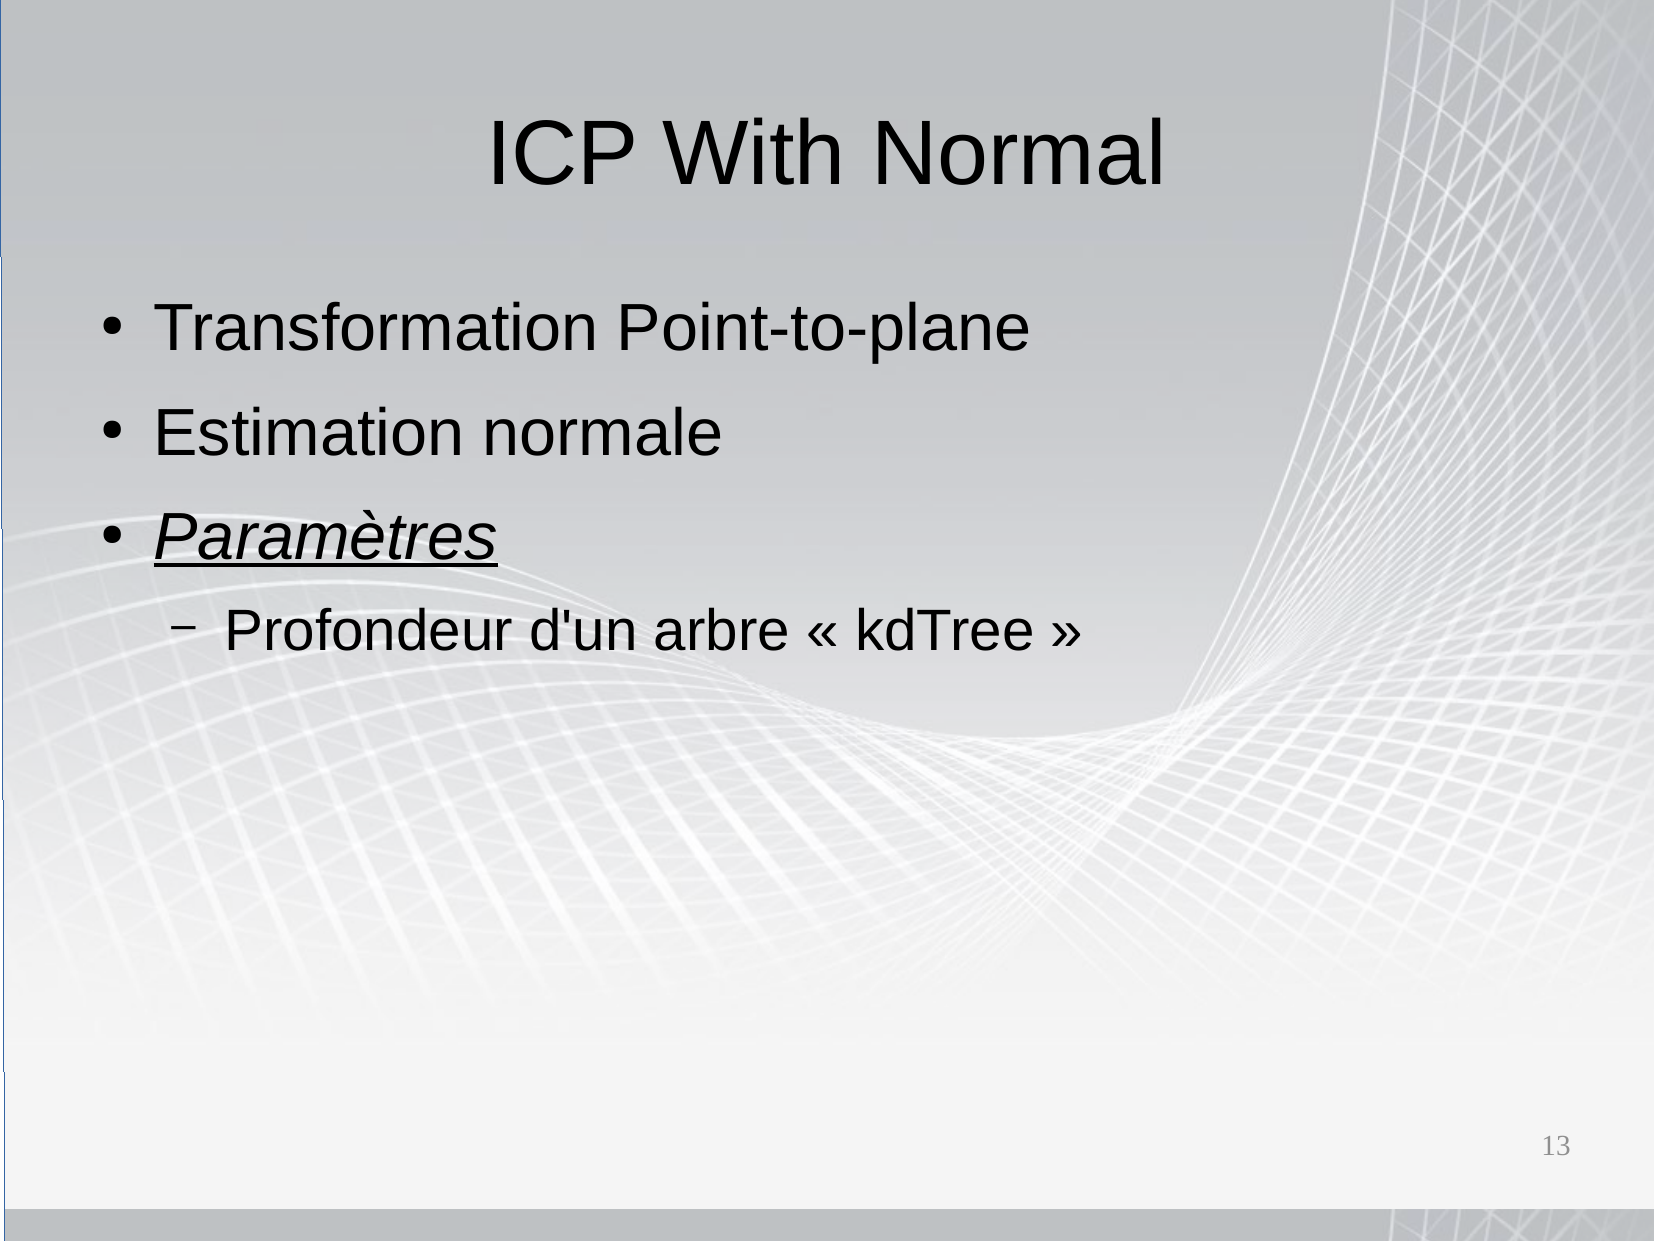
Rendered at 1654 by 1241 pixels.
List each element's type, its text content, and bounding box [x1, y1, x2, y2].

text_box [0, 0, 1654, 1241]
title ICP With Normal [82, 49, 1571, 257]
list Transformation Point-to-plane Estimation normale Paramètres Profondeur d'un arbre « kdTree » [82, 290, 1571, 1010]
